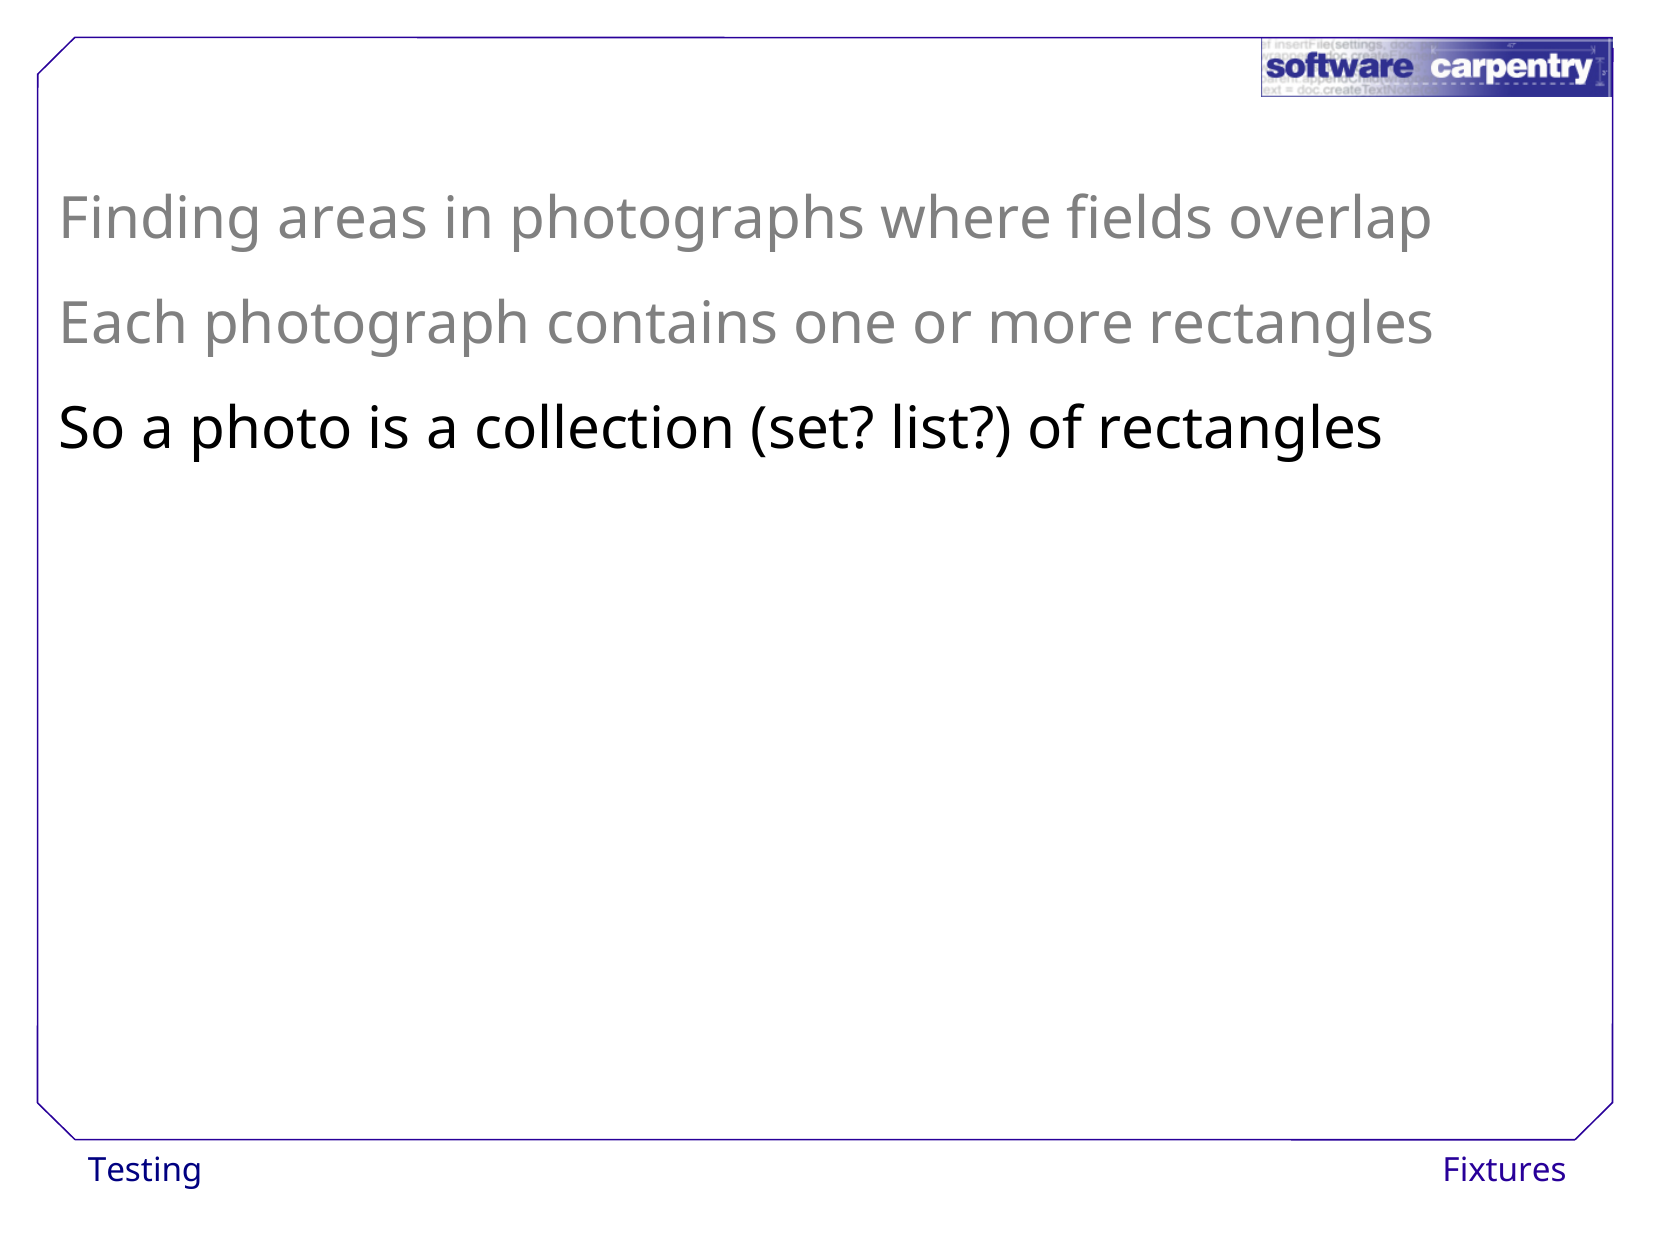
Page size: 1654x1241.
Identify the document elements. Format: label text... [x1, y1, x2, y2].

text_box Finding areas in photographs where fields overlap Each photograph contains one or more rectangles So a photo is a collection (set? list?) of rectangles [44, 138, 1600, 469]
picture [1261, 39, 1613, 97]
